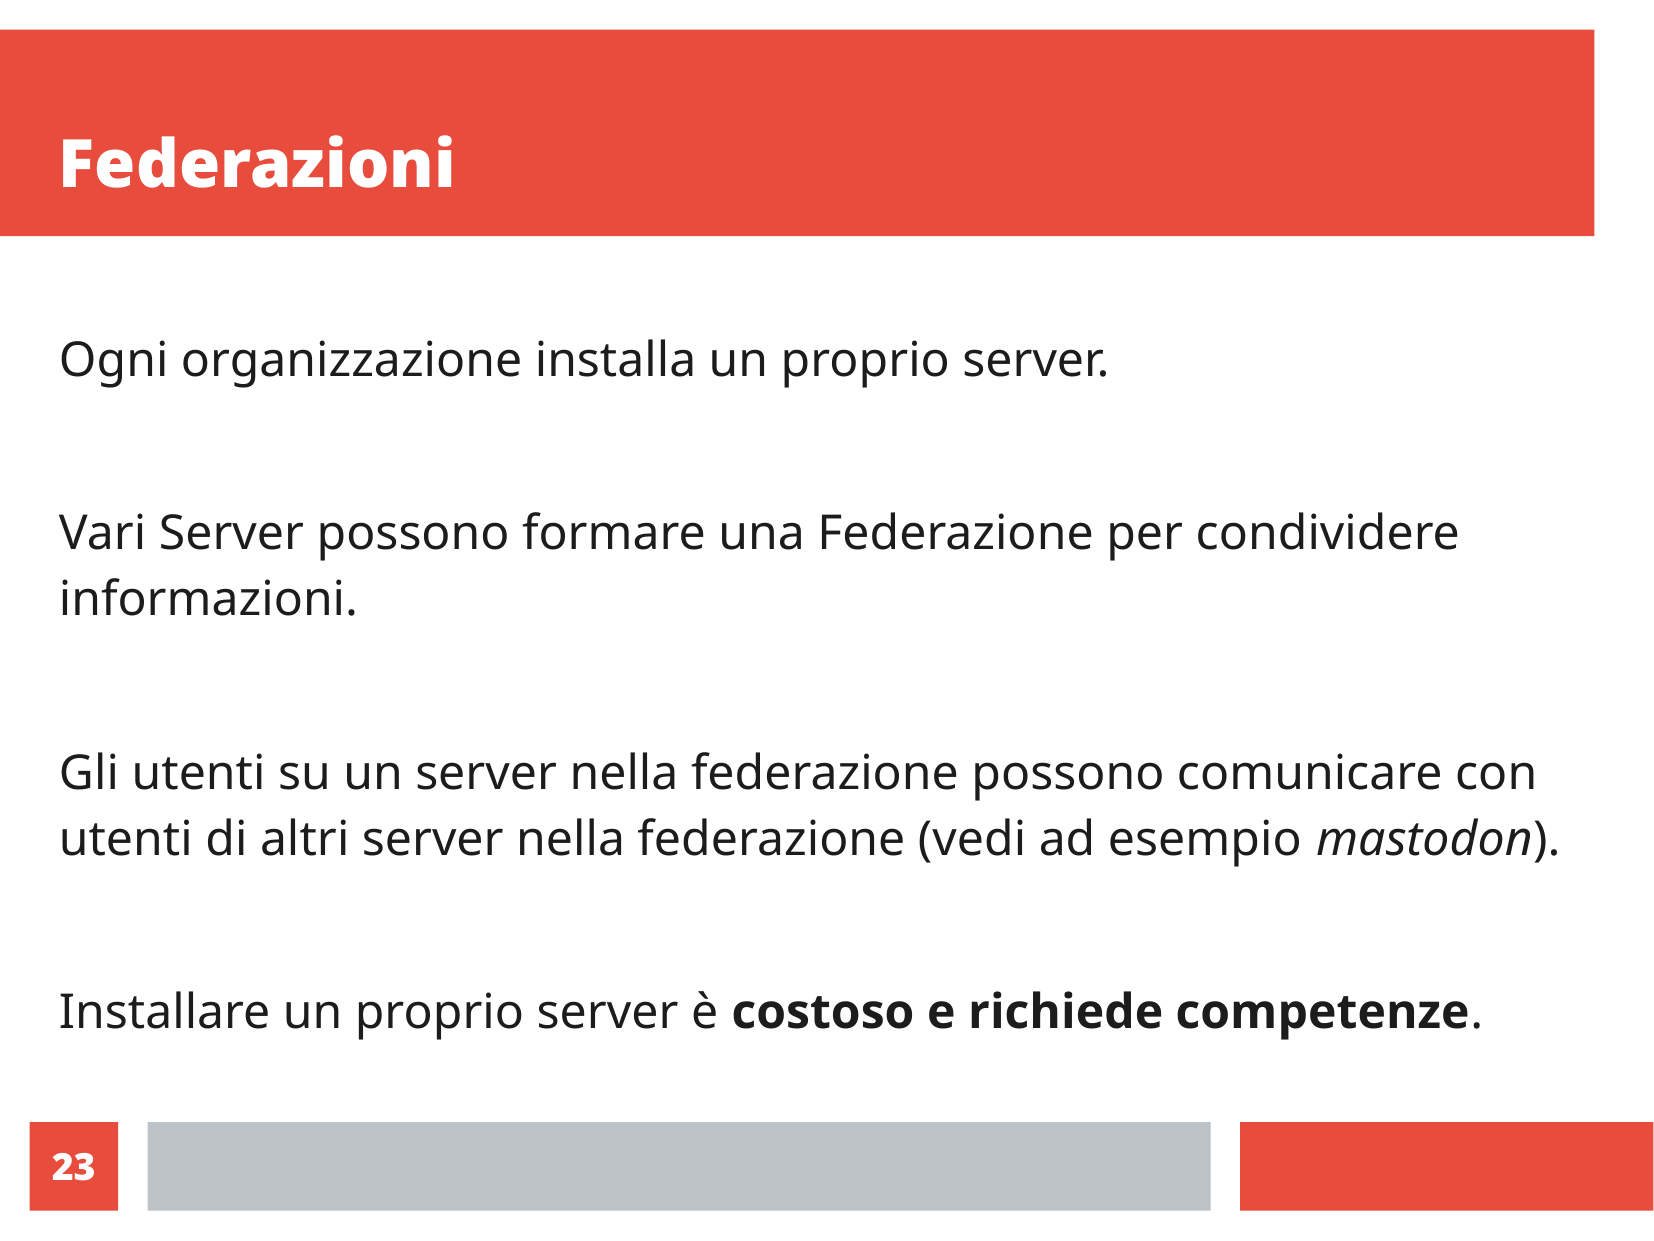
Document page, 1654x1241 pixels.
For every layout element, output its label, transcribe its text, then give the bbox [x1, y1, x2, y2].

title Federazioni [59, 59, 1595, 207]
list Ogni organizzazione installa un proprio server. Vari Server possono formare una Federazione per condividere informazioni. Gli utenti su un server nella federazione possono comunicare con utenti di altri server nella federazione (vedi ad esempio mastodon). Installare un proprio server è costoso e richiede competenze. [59, 324, 1565, 1093]
